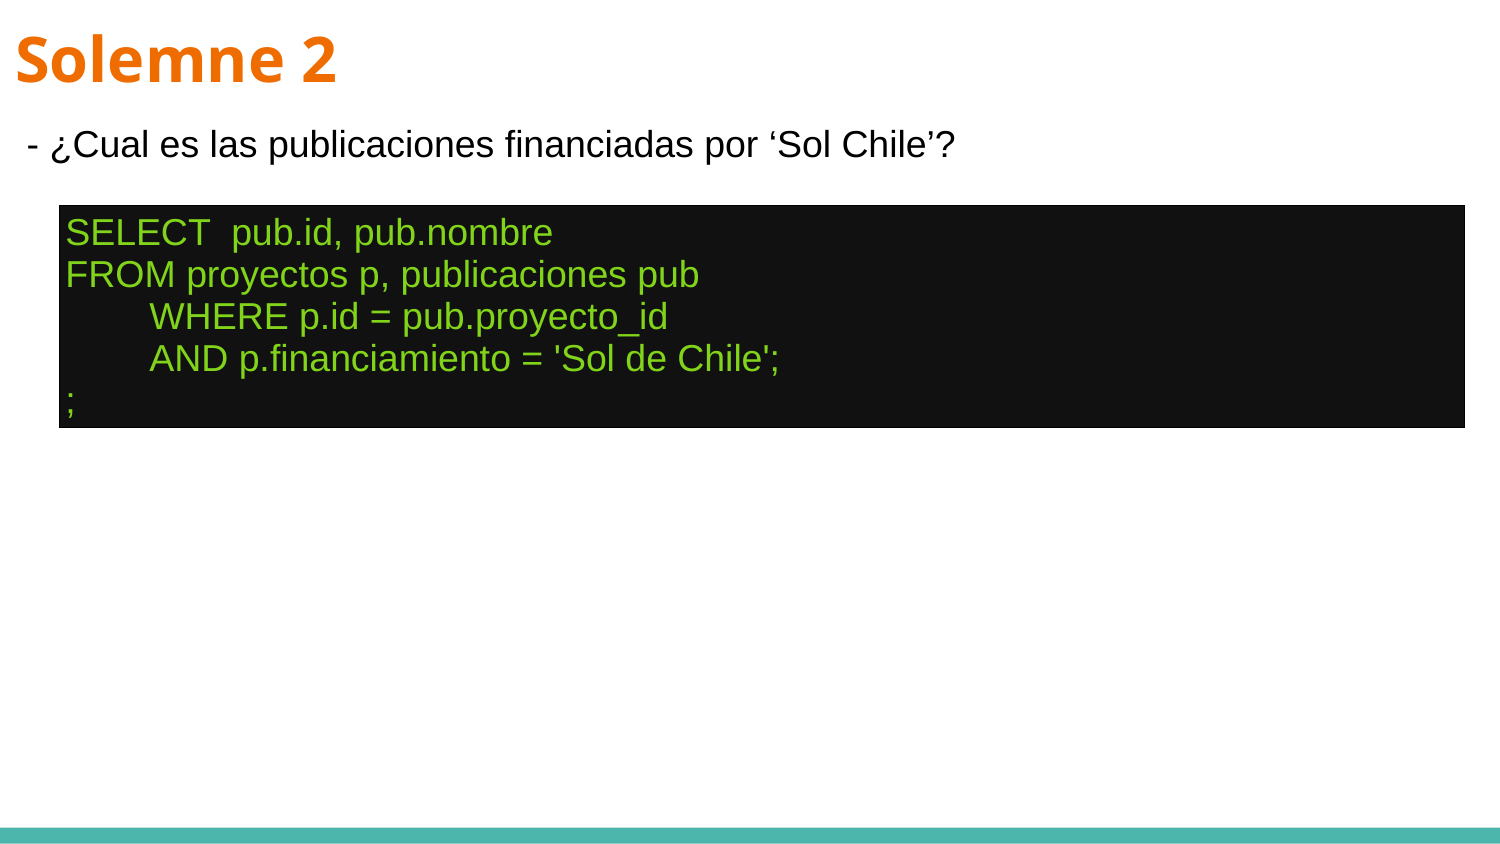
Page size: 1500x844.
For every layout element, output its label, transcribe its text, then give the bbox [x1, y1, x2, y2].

table_header SELECT pub.id, pub.nombre FROM proyectos p, publicaciones pub WHERE p.id = pub.proyecto_id AND p.financiamiento = 'Sol de Chile'; ; [60, 206, 1464, 427]
text_box - ¿Cual es las publicaciones financiadas por ‘Sol Chile’? [11, 115, 1489, 754]
title Solemne 2 [0, 0, 1398, 116]
